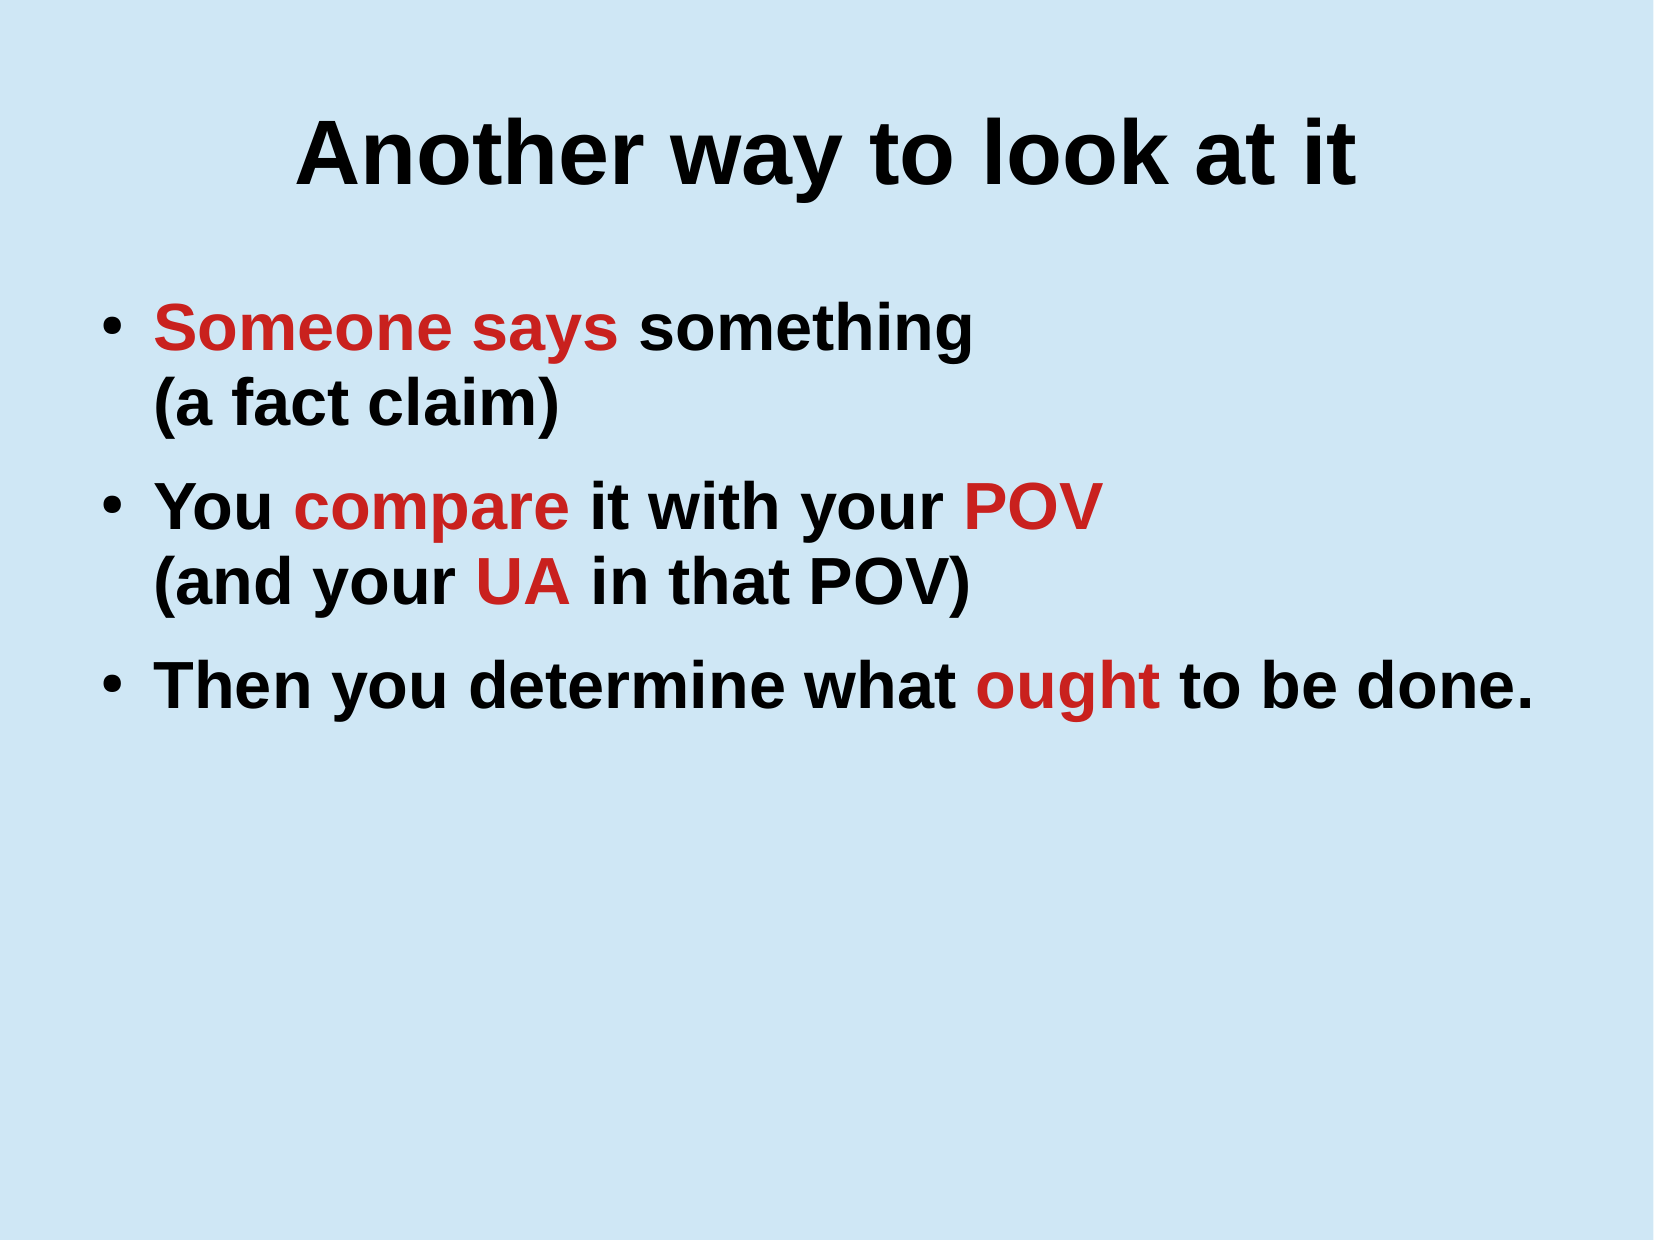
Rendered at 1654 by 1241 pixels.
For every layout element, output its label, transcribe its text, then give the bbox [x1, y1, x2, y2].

list Someone says something (a fact claim) You compare it with your POV (and your UA in that POV) Then you determine what ought to be done. [82, 290, 1571, 1010]
title Another way to look at it [82, 49, 1571, 257]
